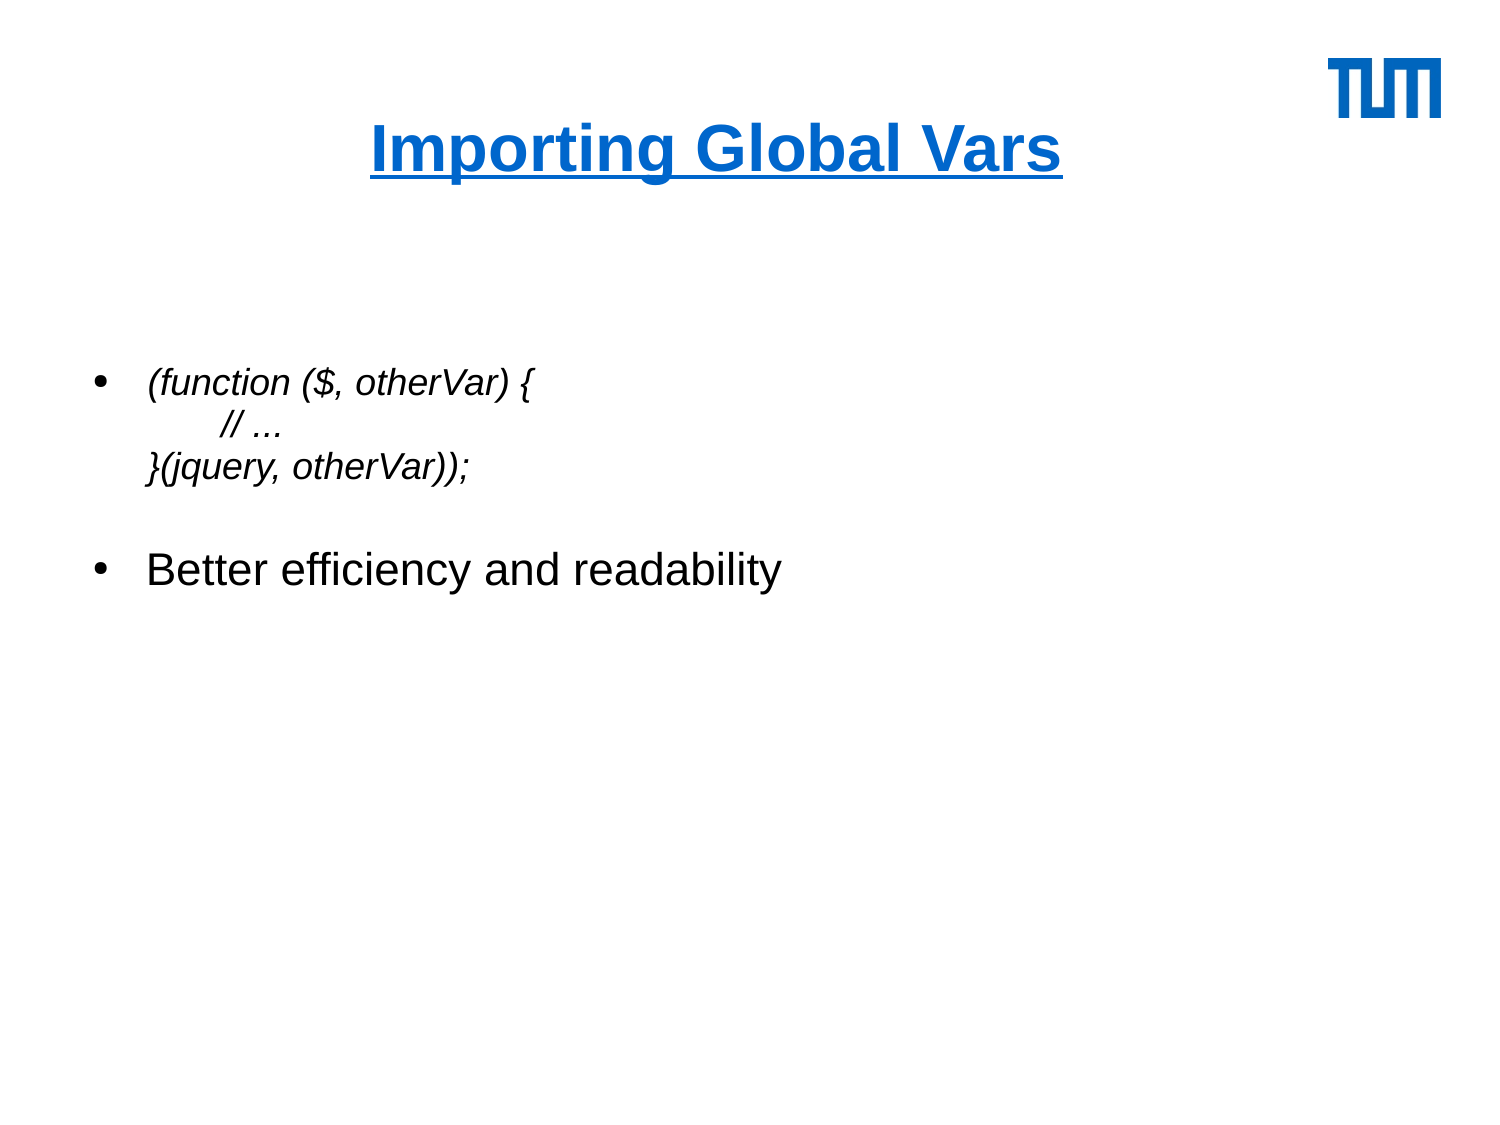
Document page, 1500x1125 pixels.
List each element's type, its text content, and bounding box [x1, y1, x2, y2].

list Better efficiency and readability [75, 263, 1425, 1006]
text_box (function ($, otherVar) { // ... }(jquery, otherVar)); [132, 354, 1255, 600]
title Importing Global Vars [75, 44, 1359, 233]
picture [1359, 58, 1441, 118]
